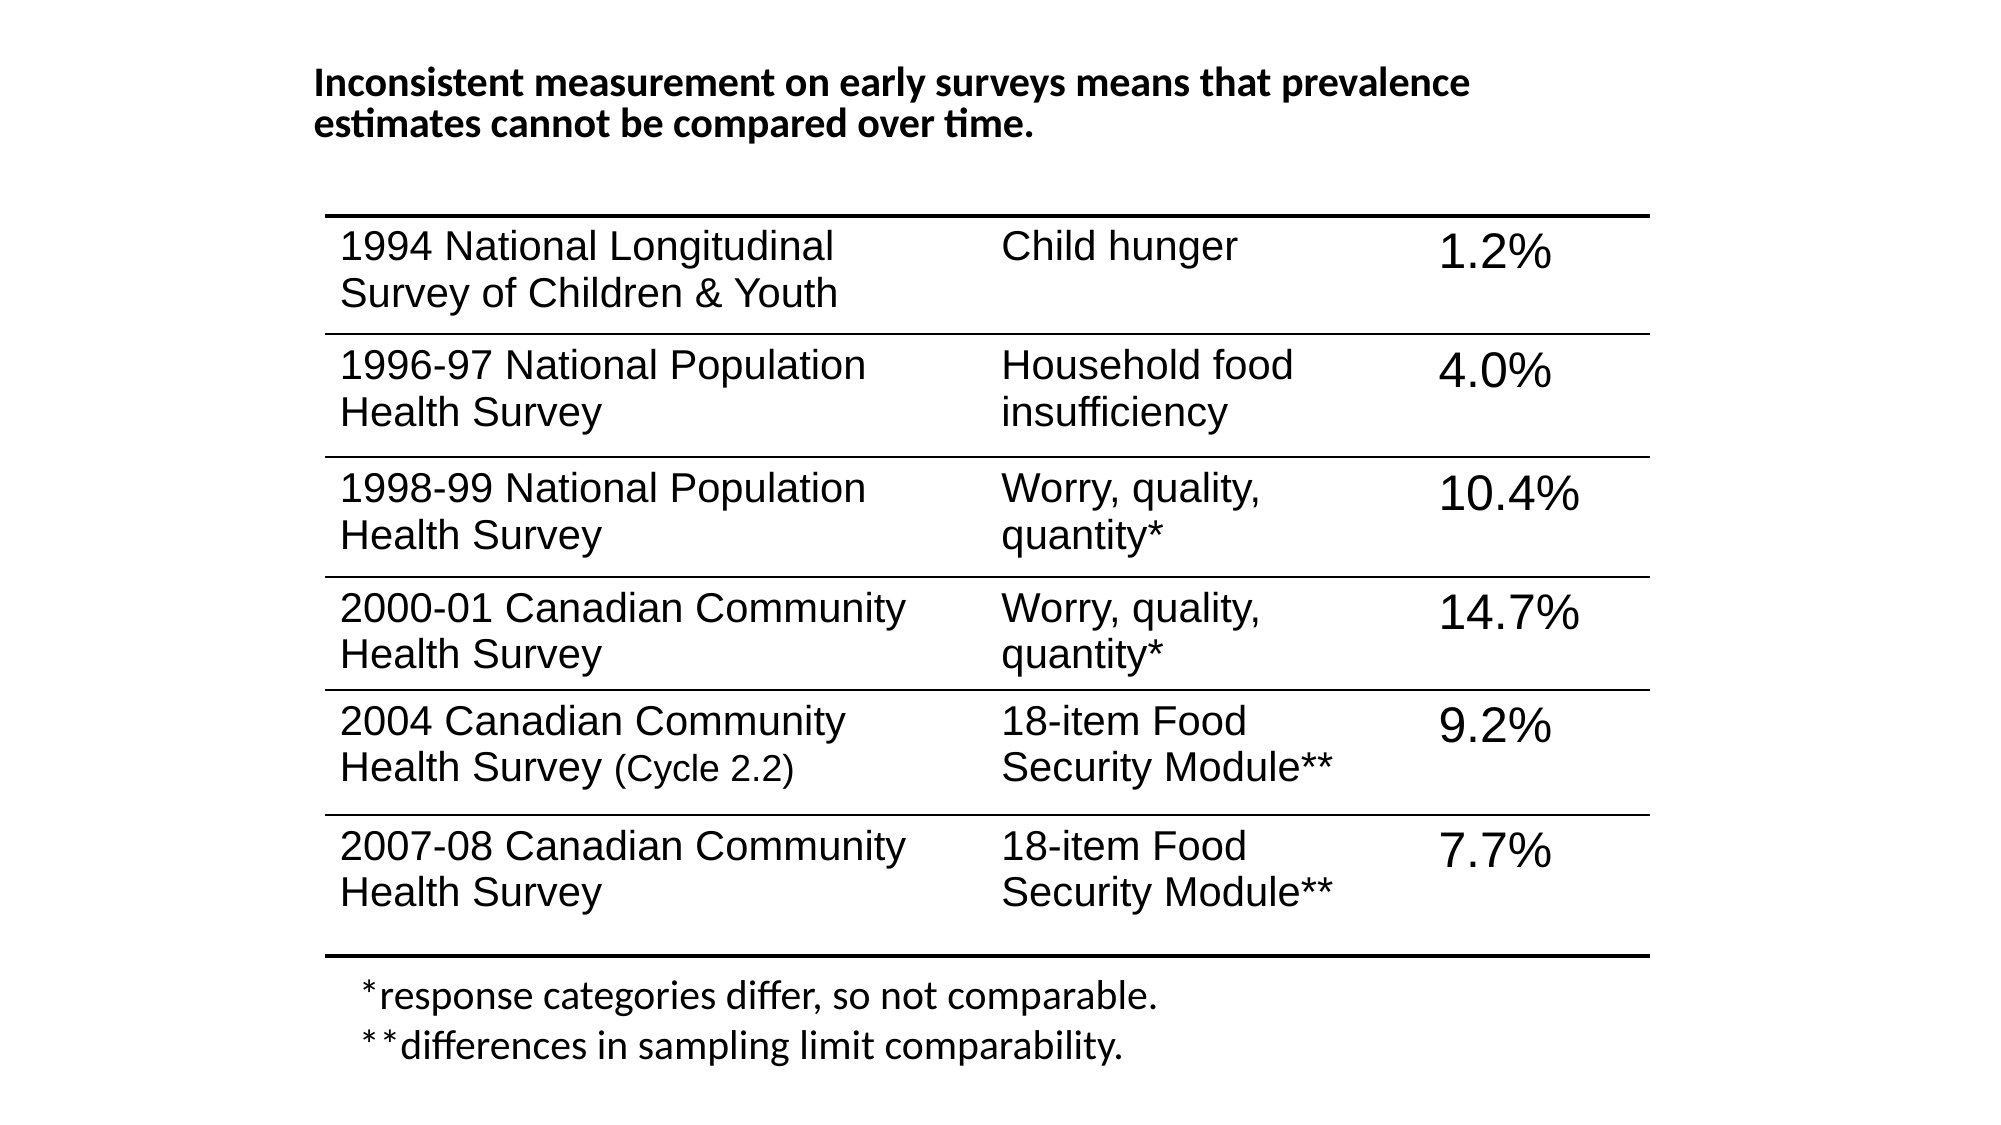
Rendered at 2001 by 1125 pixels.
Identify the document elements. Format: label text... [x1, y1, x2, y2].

table_cell 14.7% [1424, 578, 1650, 689]
list [324, 955, 988, 1005]
table_cell 18-item Food Security Module** [986, 691, 1424, 814]
table_cell Worry, quality, quantity* [986, 578, 1424, 689]
table_header 1.2% [1424, 218, 1650, 333]
text_box *response categories differ, so not comparable. **differences in sampling limit comparability. [344, 960, 1657, 1076]
table_cell 1996-97 National Population Health Survey [325, 335, 986, 456]
table_cell 1998-99 National Population Health Survey [325, 458, 986, 576]
table_cell 2000-01 Canadian Community Health Survey [325, 578, 986, 689]
table_cell 4.0% [1424, 335, 1650, 456]
table_cell 7.7% [1424, 816, 1650, 954]
table_cell Household food insufficiency [986, 335, 1424, 456]
table_cell 10.4% [1424, 458, 1650, 576]
table_cell Worry, quality, quantity* [986, 458, 1424, 576]
table_cell 18-item Food Security Module** [986, 816, 1424, 954]
title Inconsistent measurement on early surveys means that prevalence estimates cannot be compared over time. [298, 56, 1612, 157]
table_cell 2007-08 Canadian Community Health Survey [325, 816, 986, 954]
table_header Child hunger [986, 218, 1424, 333]
table_cell 2004 Canadian Community Health Survey (Cycle 2.2) [325, 691, 986, 814]
table_header 1994 National Longitudinal Survey of Children & Youth [325, 218, 986, 333]
table_cell 9.2% [1424, 691, 1650, 814]
